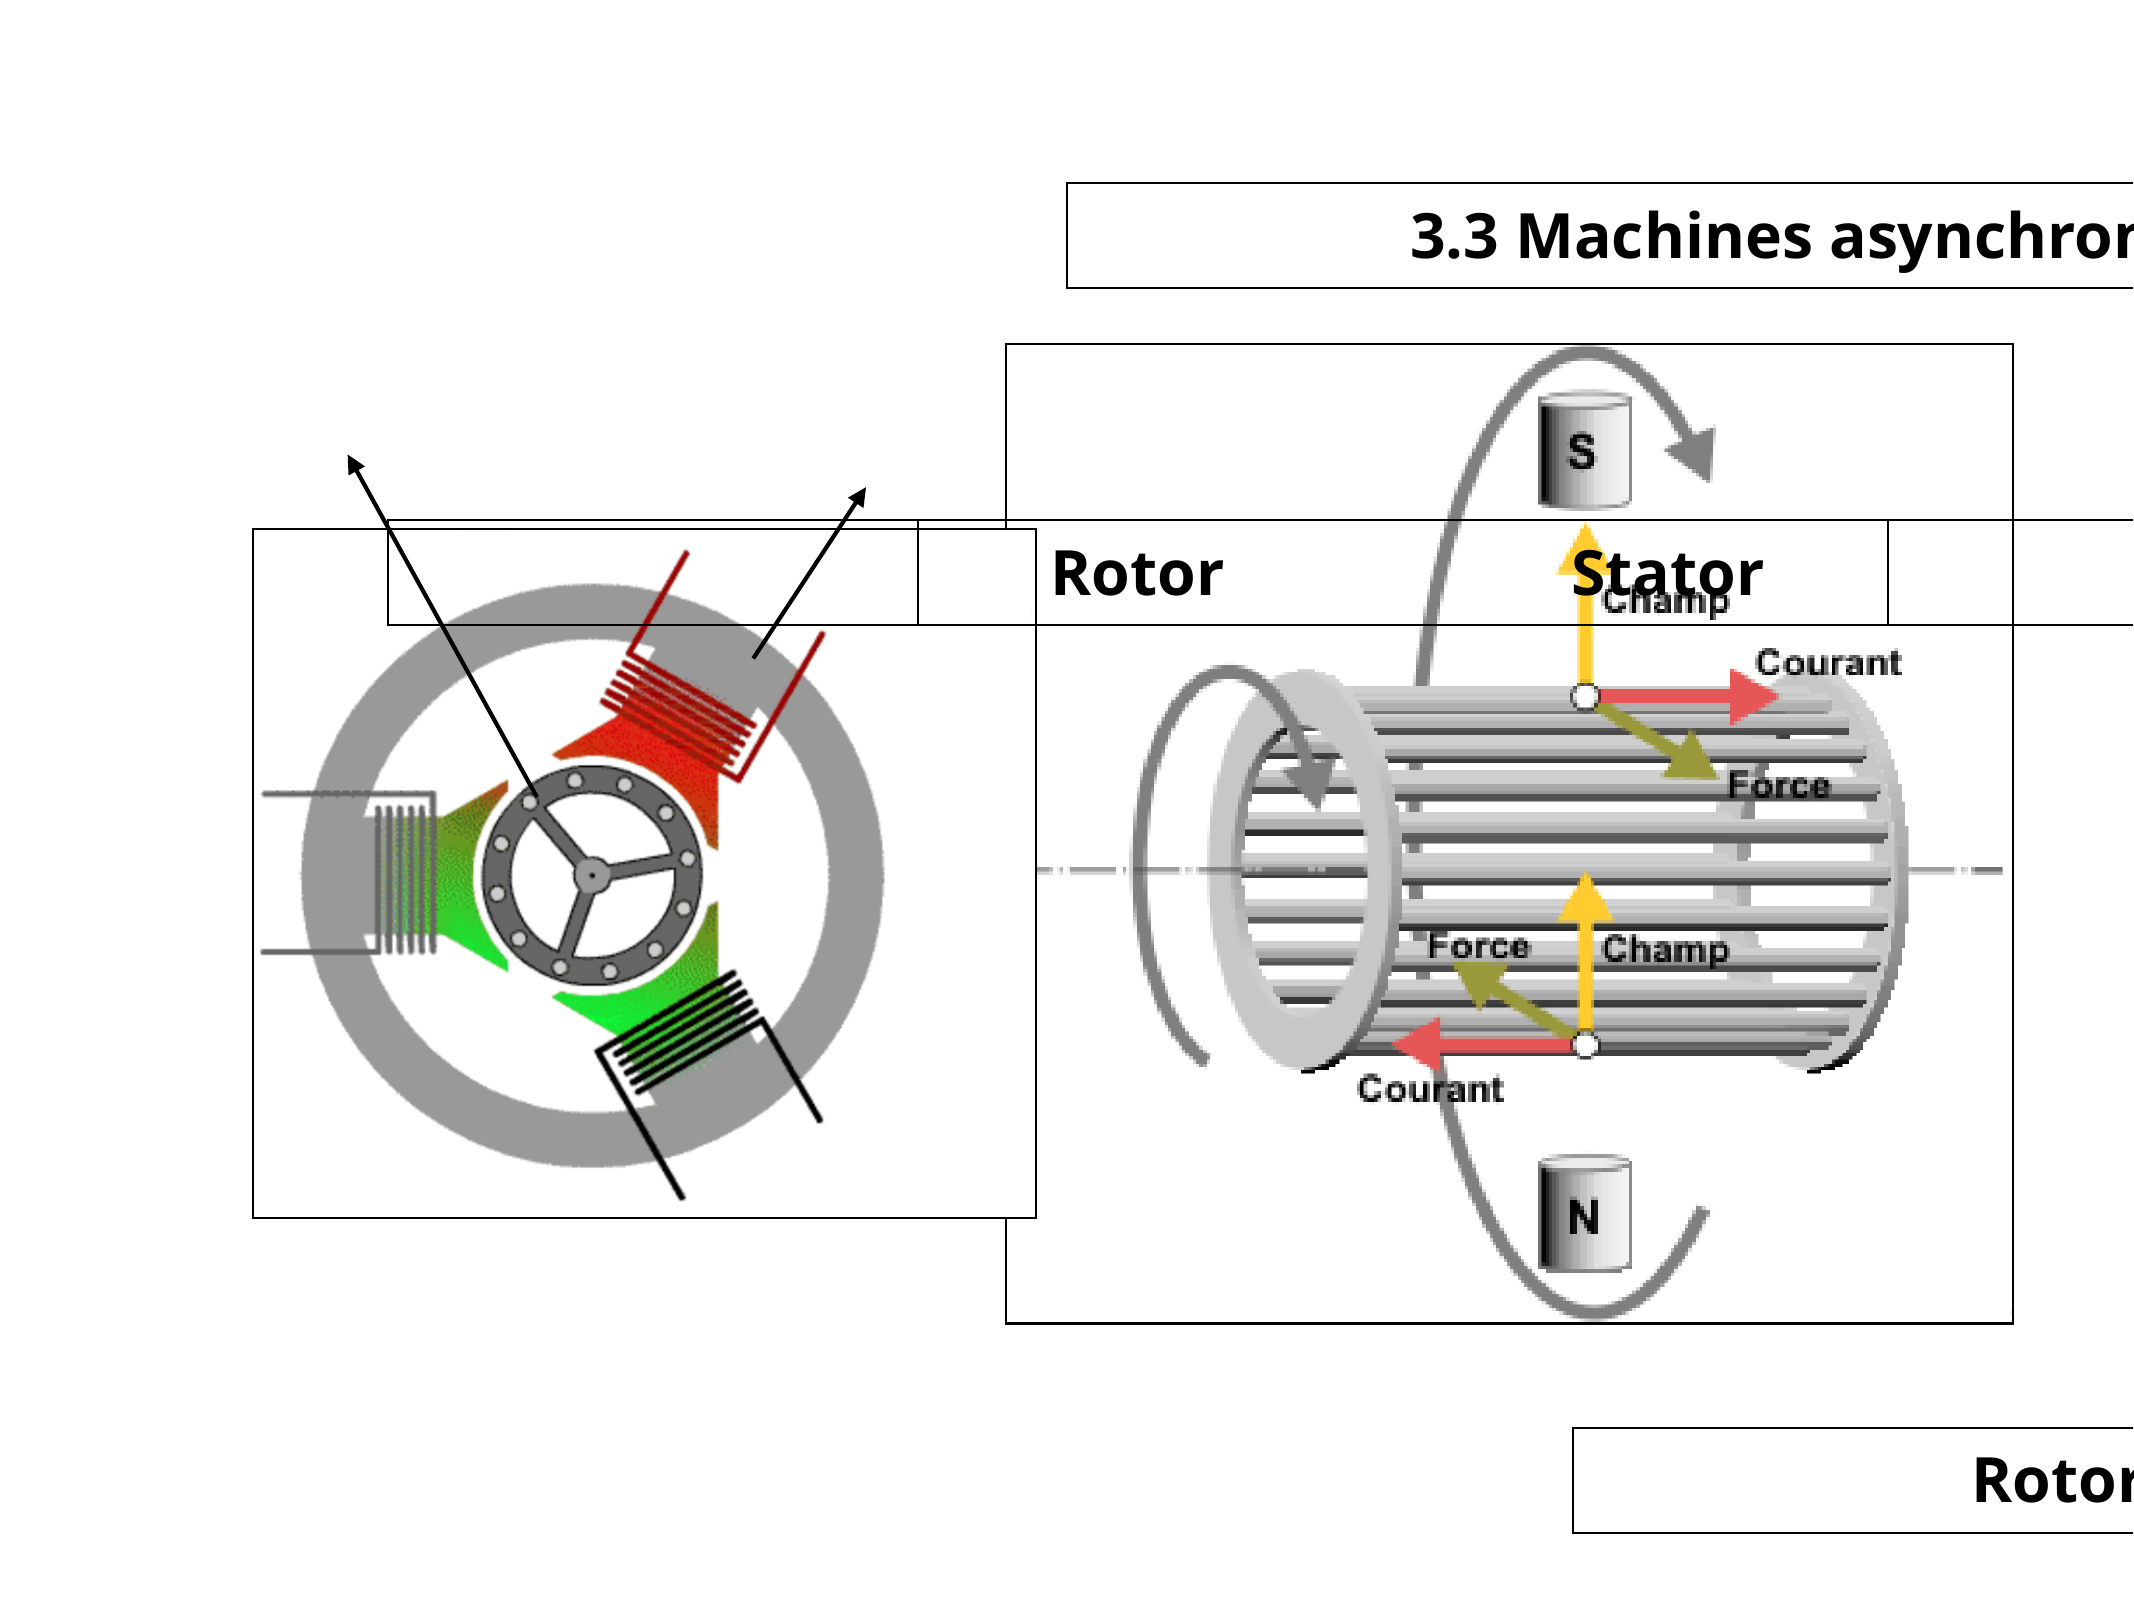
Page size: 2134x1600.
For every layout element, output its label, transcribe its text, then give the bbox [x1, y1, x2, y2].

picture [1006, 345, 2012, 519]
text_box Rotor [387, 532, 438, 625]
picture [253, 529, 1035, 1218]
text_box Stator [1889, 520, 2134, 625]
picture [1006, 626, 2012, 1323]
text_box Rotor [387, 520, 1888, 625]
text_box 3.3 Machines asynchrones [1066, 183, 2134, 289]
text_box Rotor : Cage à écureuil [1572, 1427, 2134, 1533]
